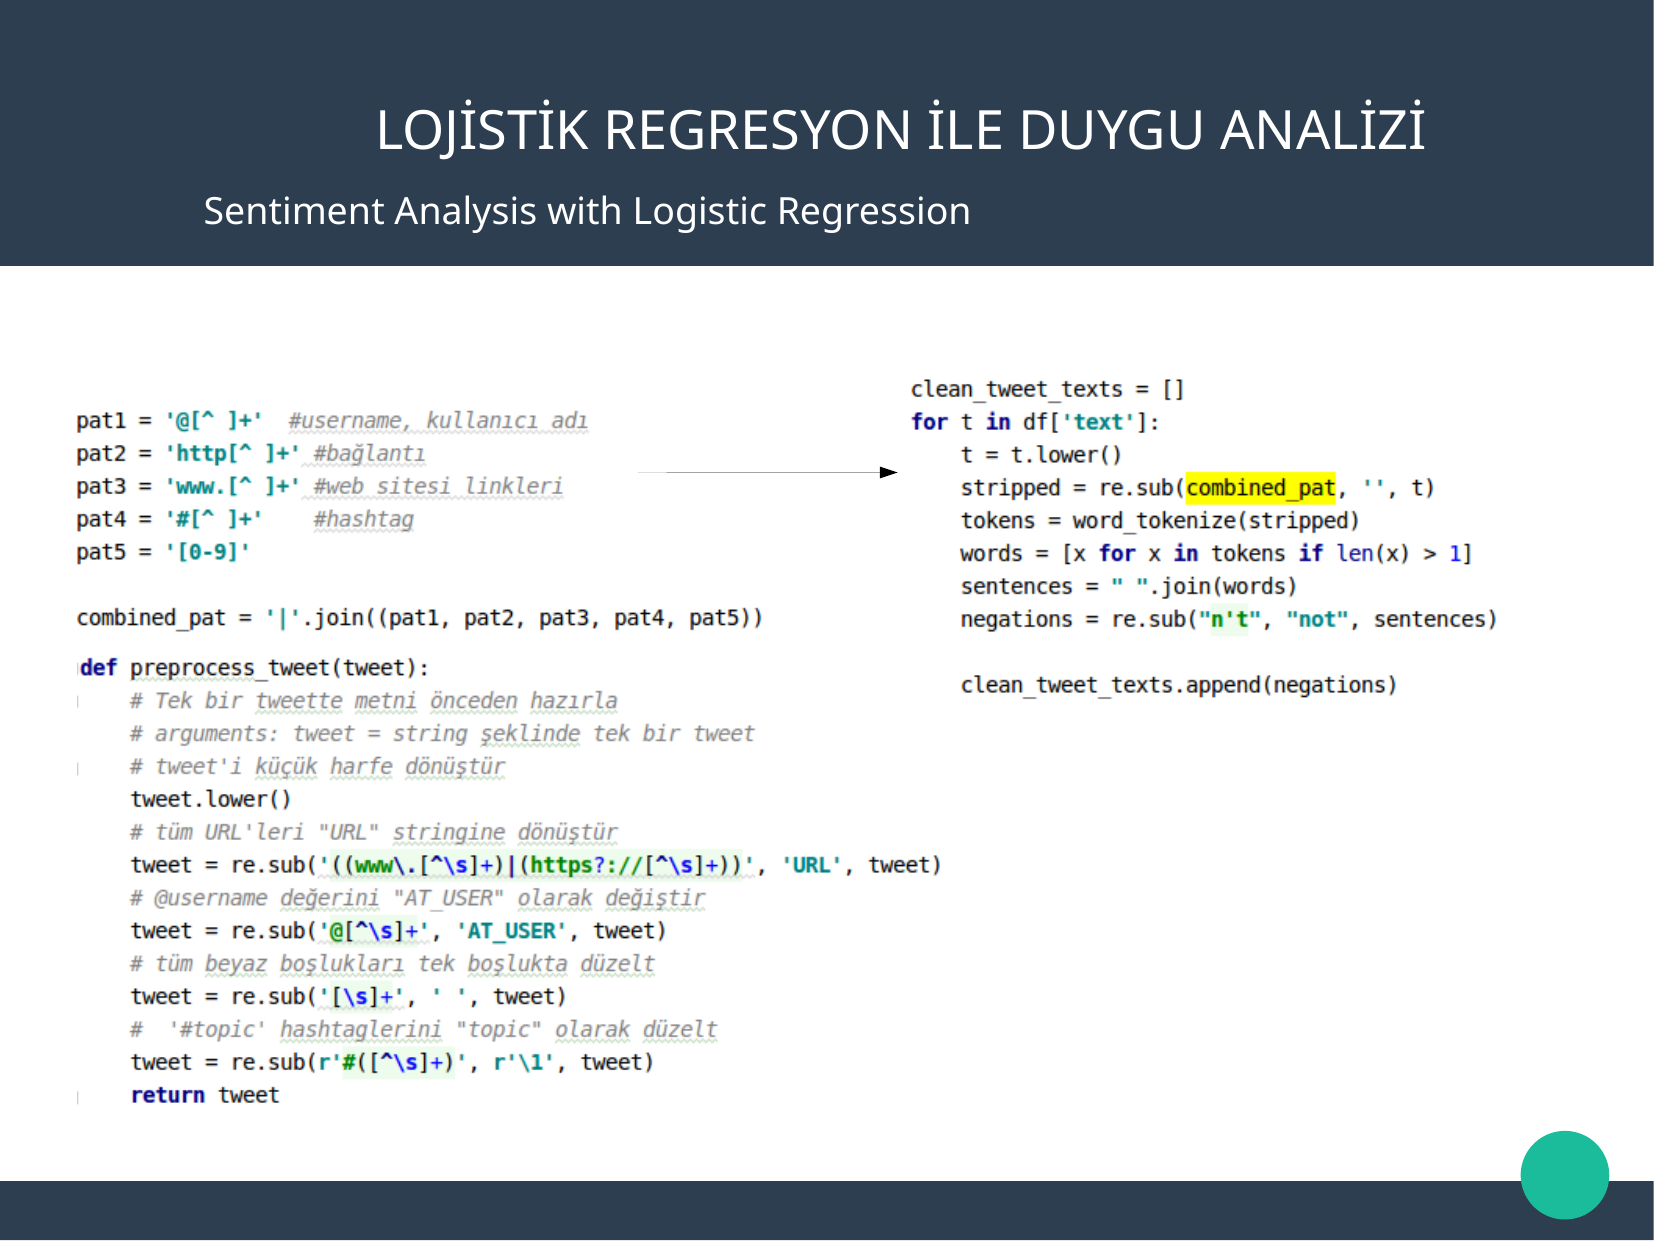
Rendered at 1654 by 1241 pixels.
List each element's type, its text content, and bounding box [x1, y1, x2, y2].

subtitle Preprocessing (Ön işleme) [59, 319, 1583, 1065]
text_box [59, 188, 1359, 366]
title LOJİSTİK REGRESYON İLE DUYGU ANALİZİ [59, 49, 1595, 207]
picture [70, 408, 780, 638]
picture [77, 372, 1563, 1128]
text_box Sentiment Analysis with Logistic Regression [188, 177, 1312, 236]
